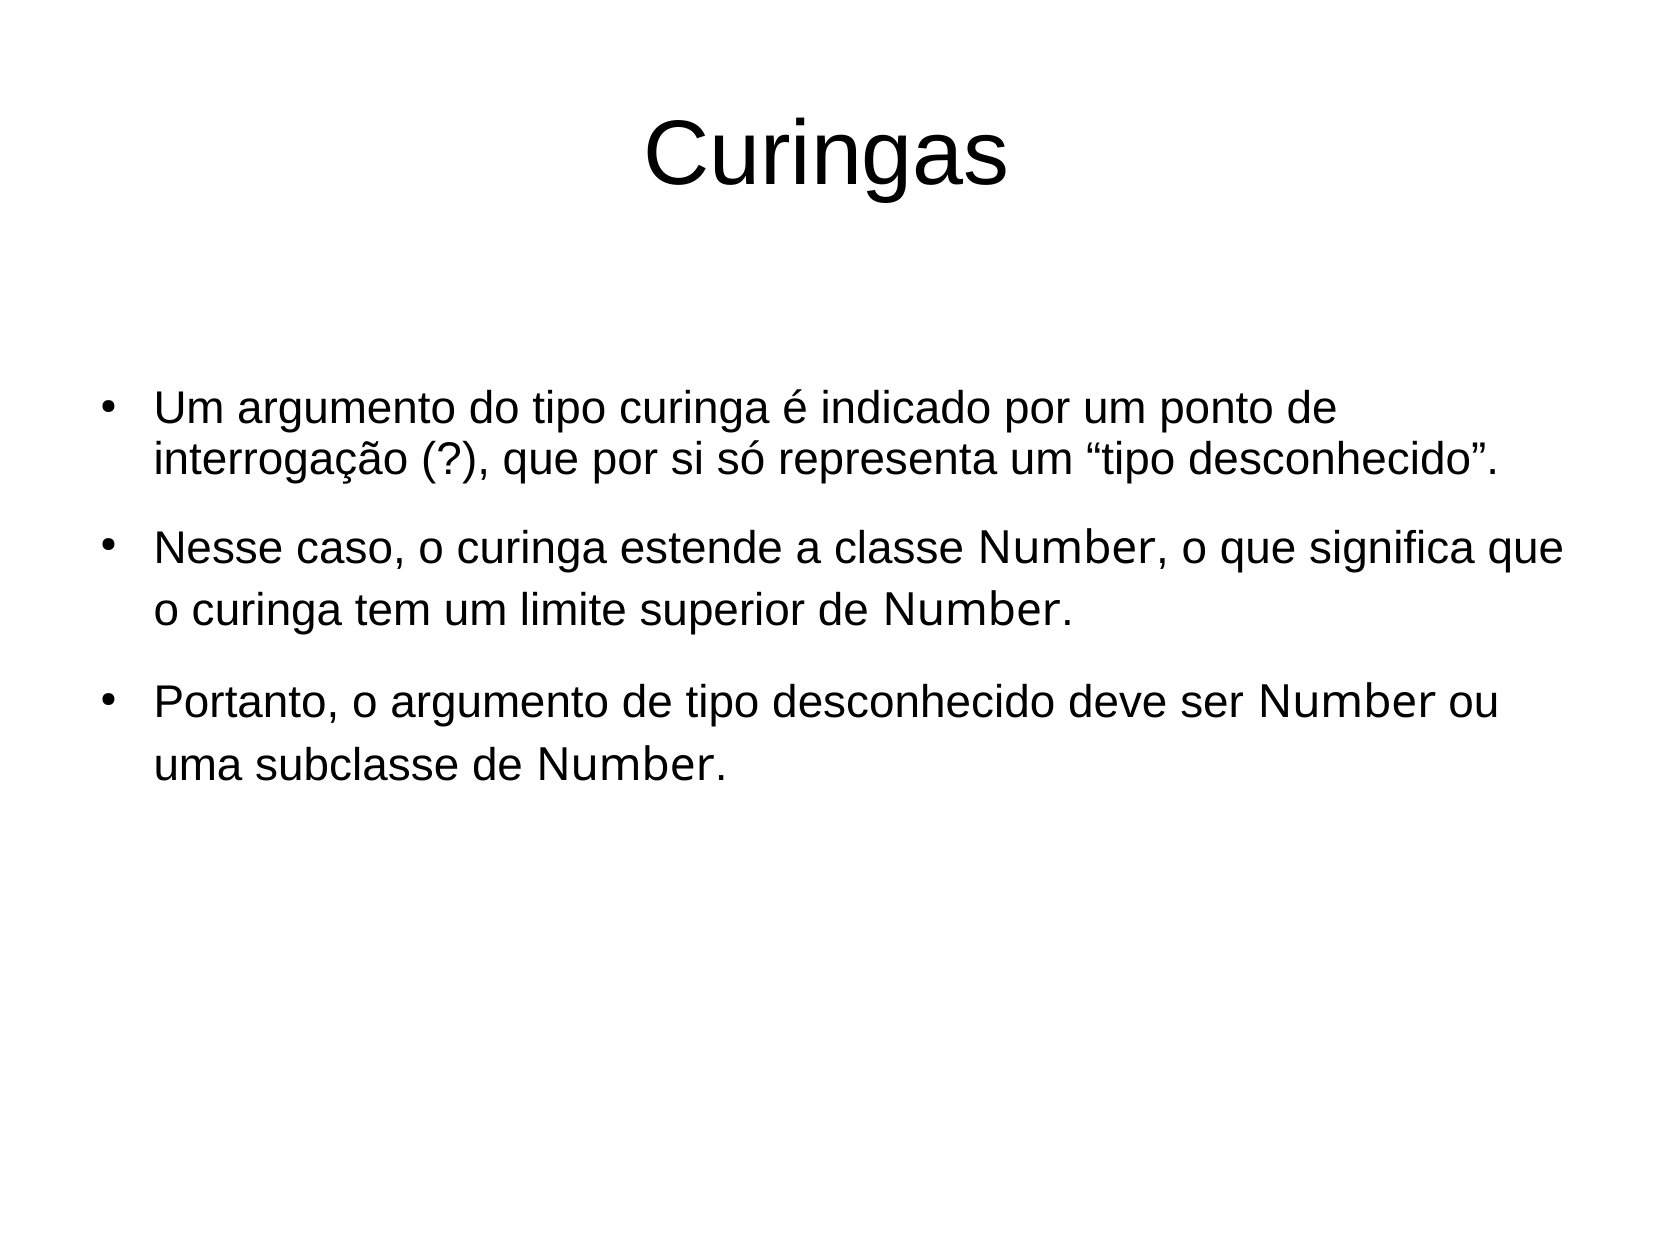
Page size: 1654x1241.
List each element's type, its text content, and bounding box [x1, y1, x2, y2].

title Curingas [82, 49, 1571, 257]
list Um argumento do tipo curinga é indicado por um ponto de interrogação (?), que por si só representa um “tipo desconhecido”. Nesse caso, o curinga estende a classe Number, o que significa que o curinga tem um limite superior de Number. Portanto, o argumento de tipo desconhecido deve ser Number ou uma subclasse de Number. [82, 290, 1571, 1109]
